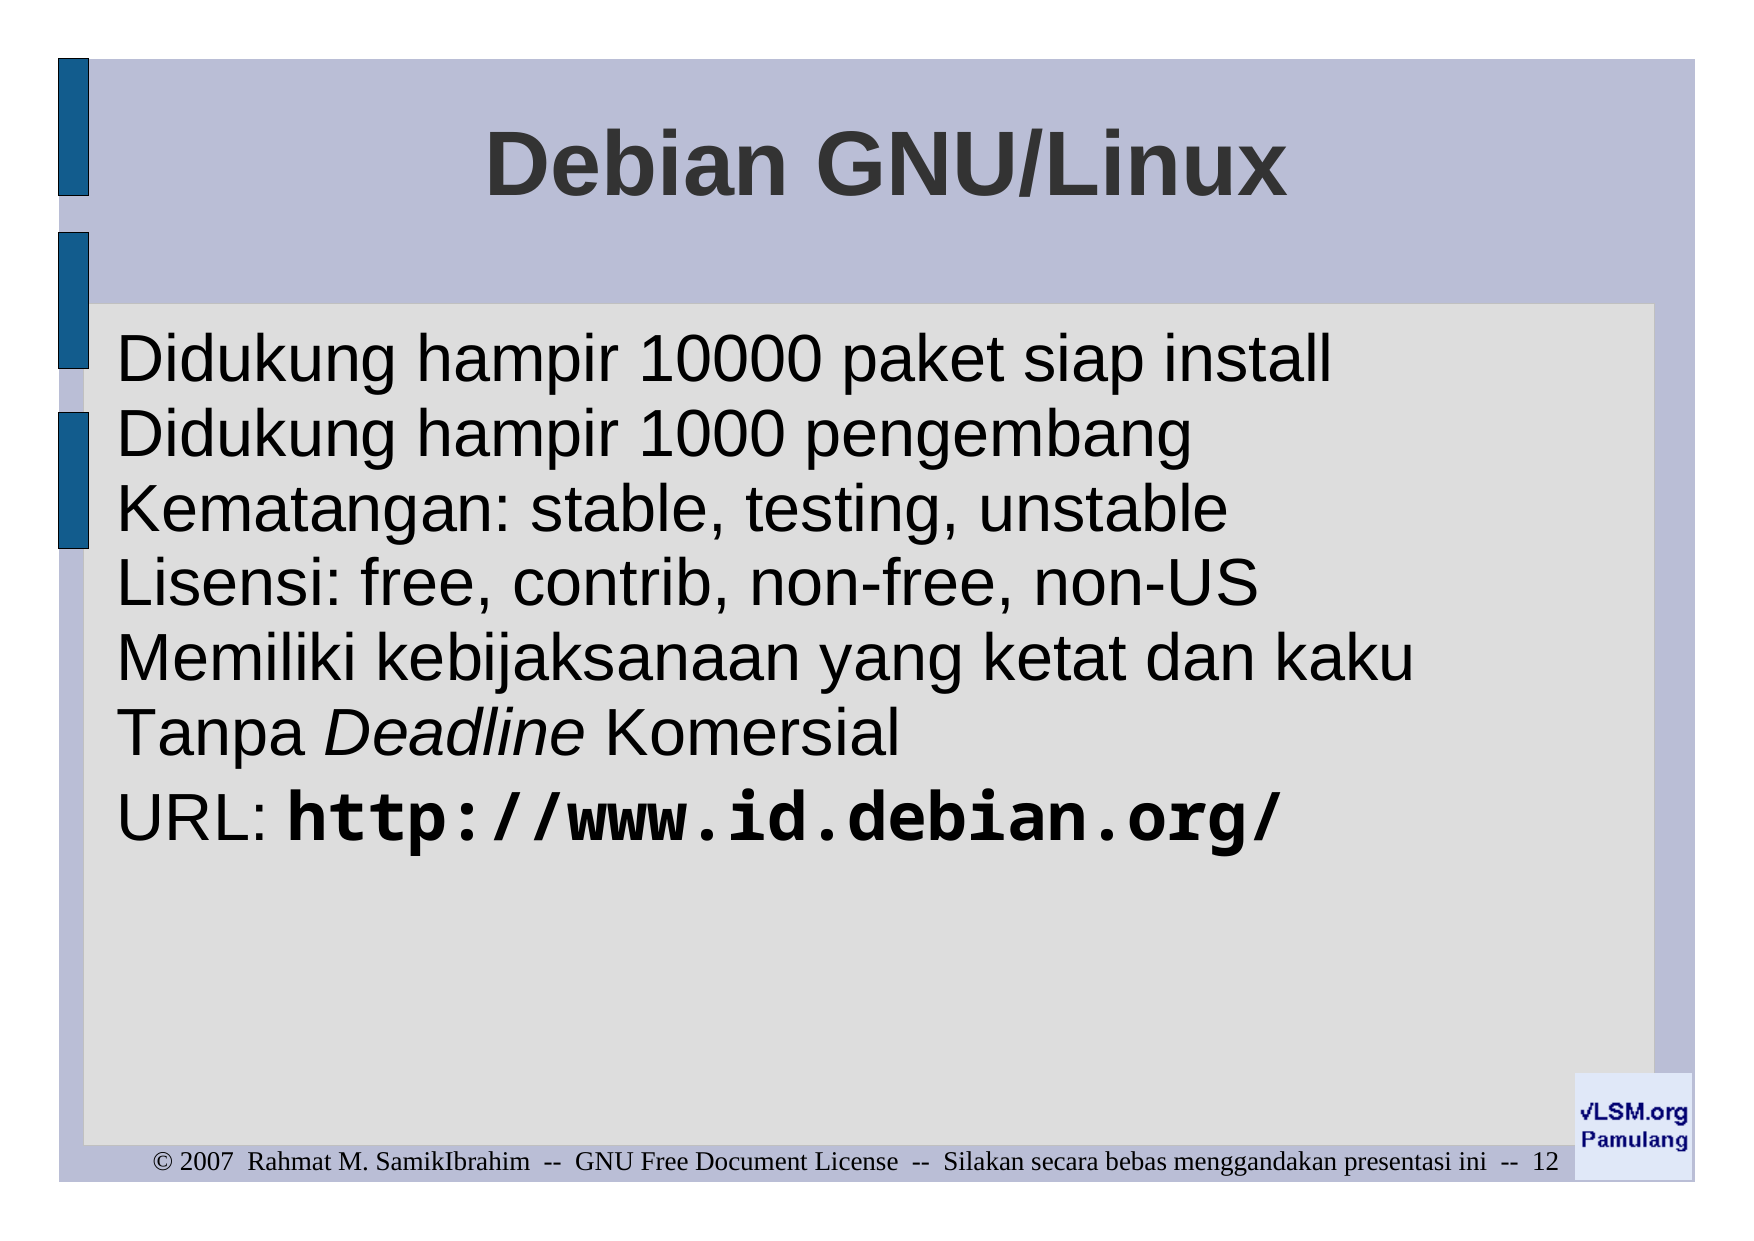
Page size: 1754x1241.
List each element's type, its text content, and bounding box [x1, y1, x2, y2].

picture [1575, 1073, 1692, 1180]
title Debian GNU/Linux [178, 67, 1596, 261]
list Didukung hampir 10000 paket siap install Didukung hampir 1000 pengembang Kematangan: stable, testing, unstable Lisensi: free, contrib, non-free, non-US Memiliki kebijaksanaan yang ketat dan kaku Tanpa Deadline Komersial URL: http://www.id.debian.org/ [98, 321, 1597, 1034]
